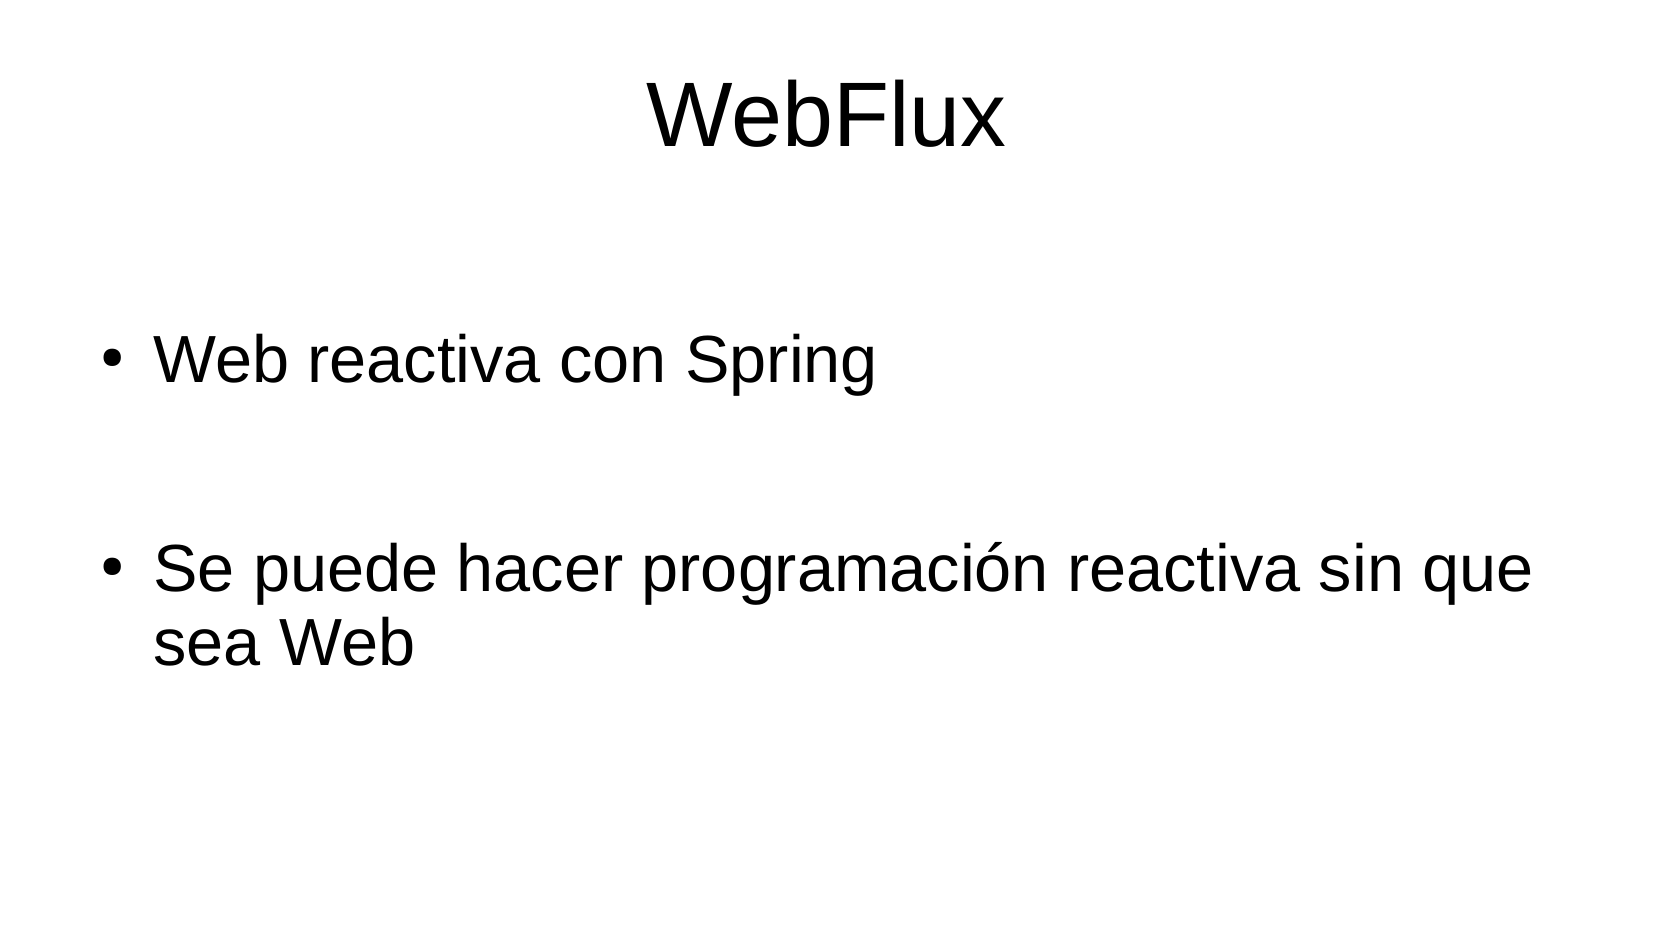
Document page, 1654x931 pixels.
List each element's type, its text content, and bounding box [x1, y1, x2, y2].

list Web reactiva con Spring Se puede hacer programación reactiva sin que sea Web [82, 217, 1571, 758]
title WebFlux [82, 37, 1571, 193]
